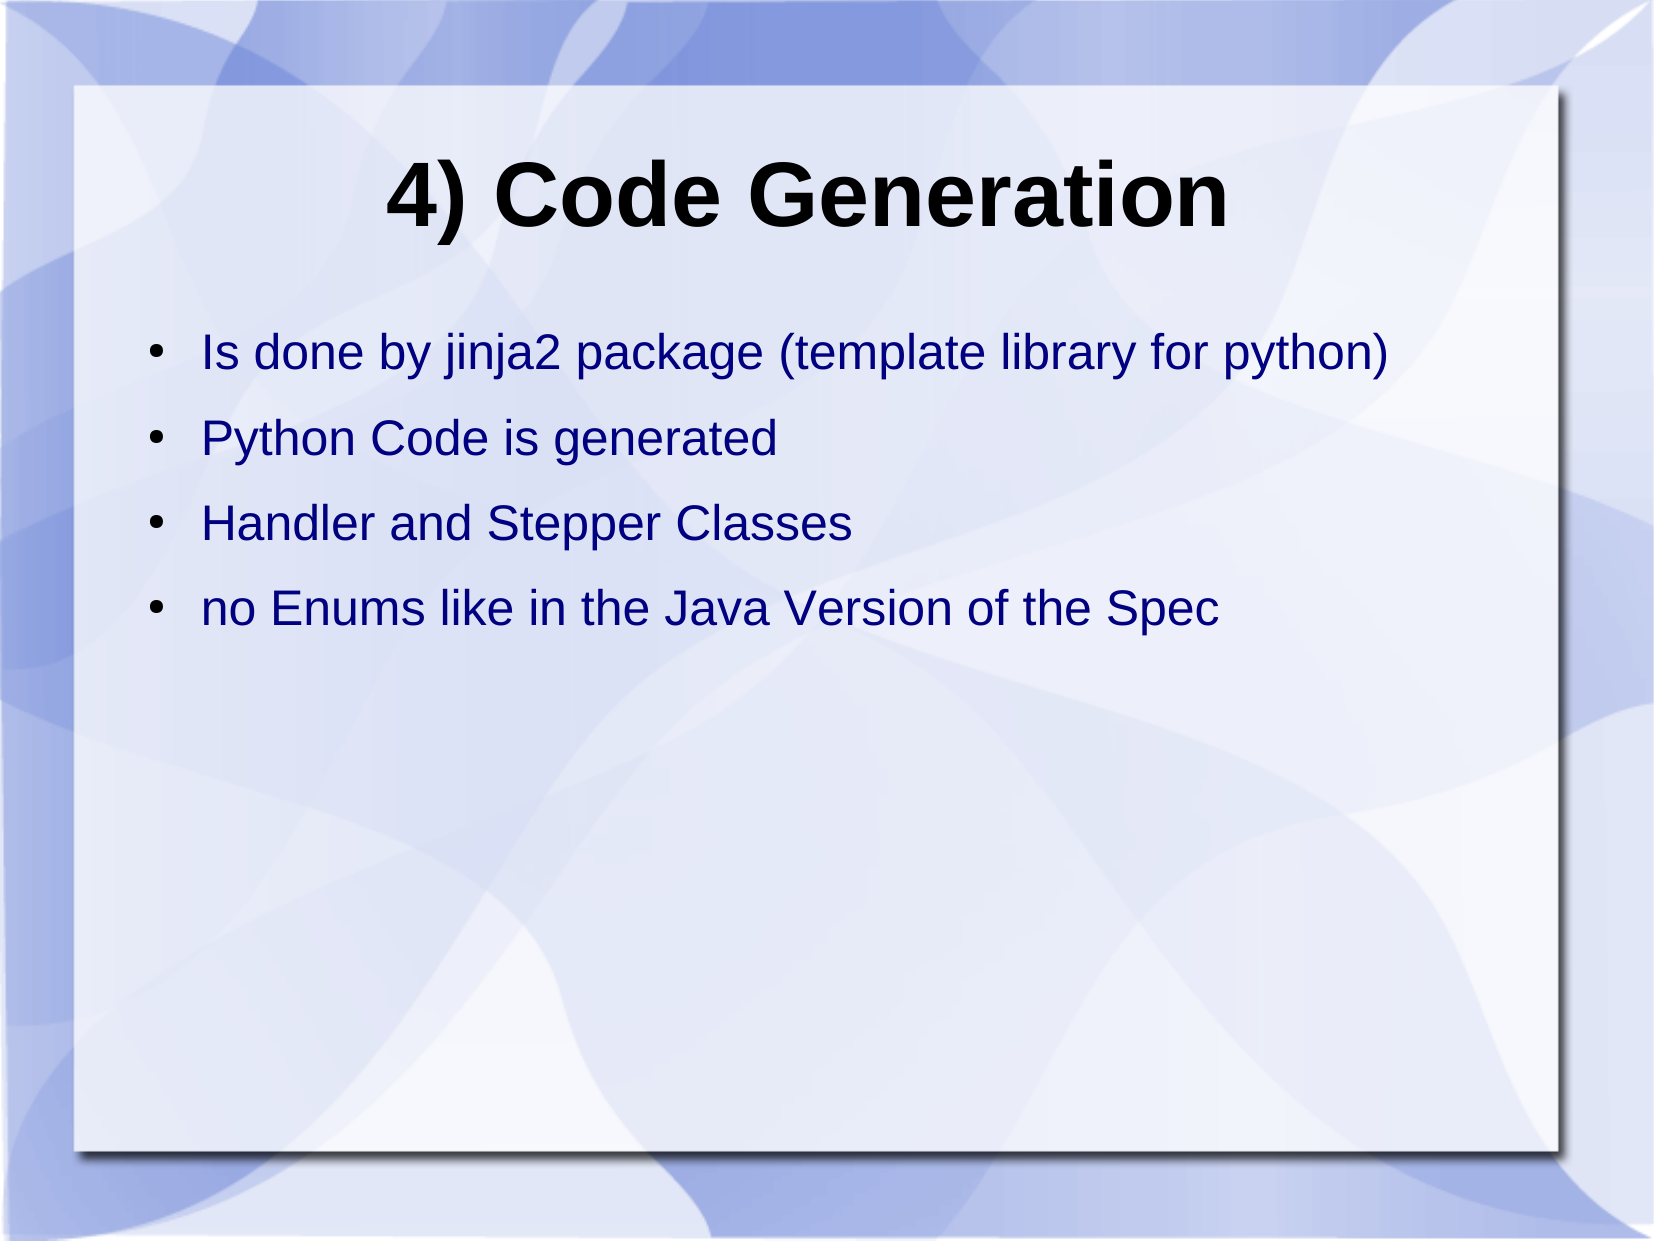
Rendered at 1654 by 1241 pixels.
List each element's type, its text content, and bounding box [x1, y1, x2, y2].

list Is done by jinja2 package (template library for python) Python Code is generated Handler and Stepper Classes no Enums like in the Java Version of the Spec [129, 324, 1489, 1045]
title 4) Code Generation [82, 90, 1536, 298]
picture [0, 0, 1654, 1241]
